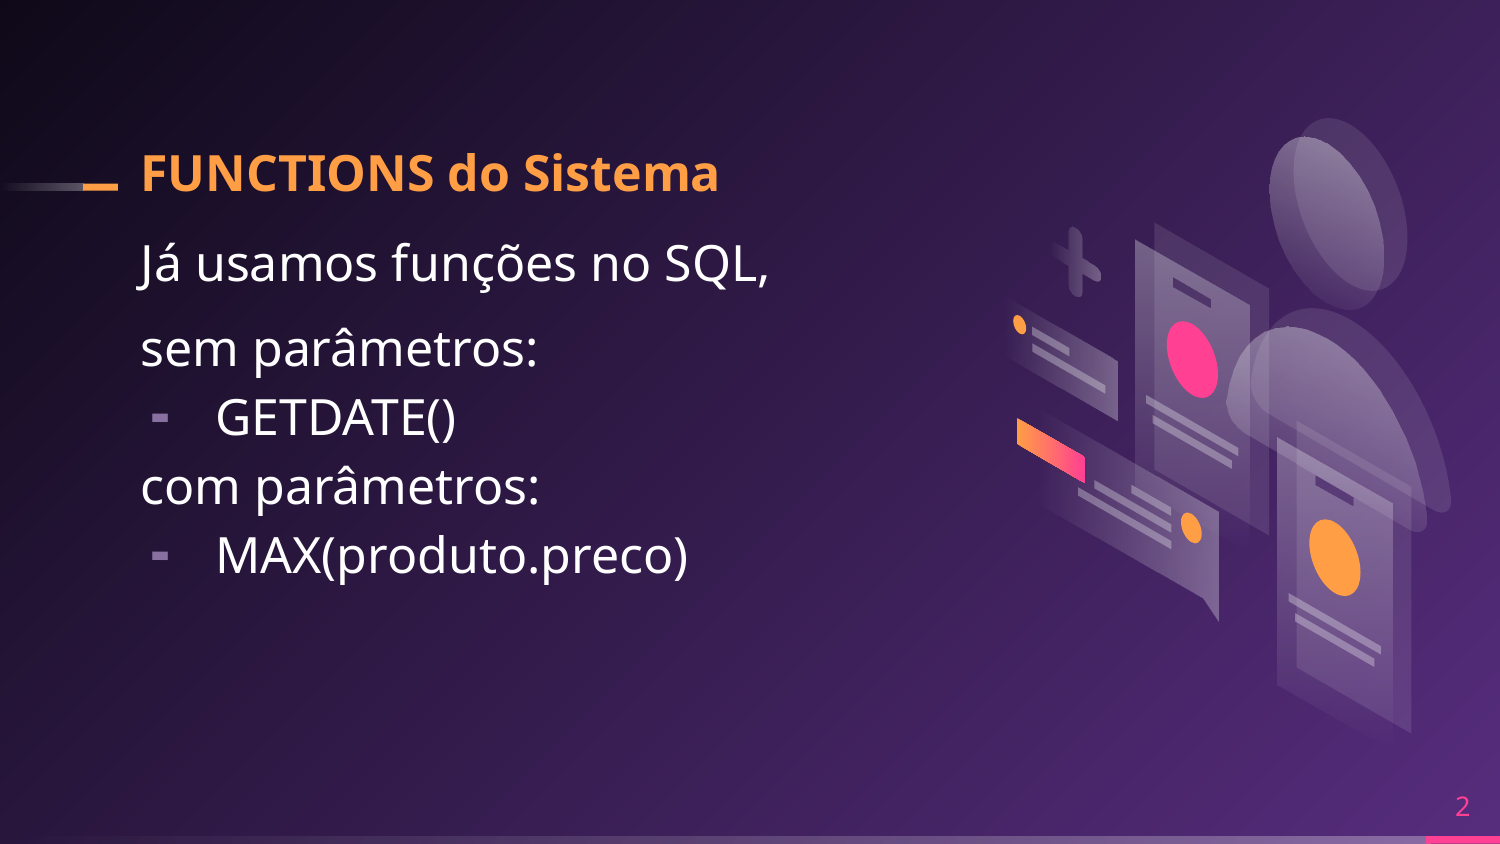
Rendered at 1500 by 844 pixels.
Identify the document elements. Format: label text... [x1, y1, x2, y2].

text_box [1003, 295, 1118, 421]
text_box [1269, 118, 1408, 310]
text_box [1049, 226, 1101, 297]
list Já usamos funções no SQL, sem parâmetros: GETDATE() com parâmetros: MAX(produto.preco) [140, 222, 1011, 720]
text_box [1016, 222, 1452, 751]
title FUNCTIONS do Sistema [140, 137, 1011, 203]
slide_number <número> [1426, 779, 1500, 837]
